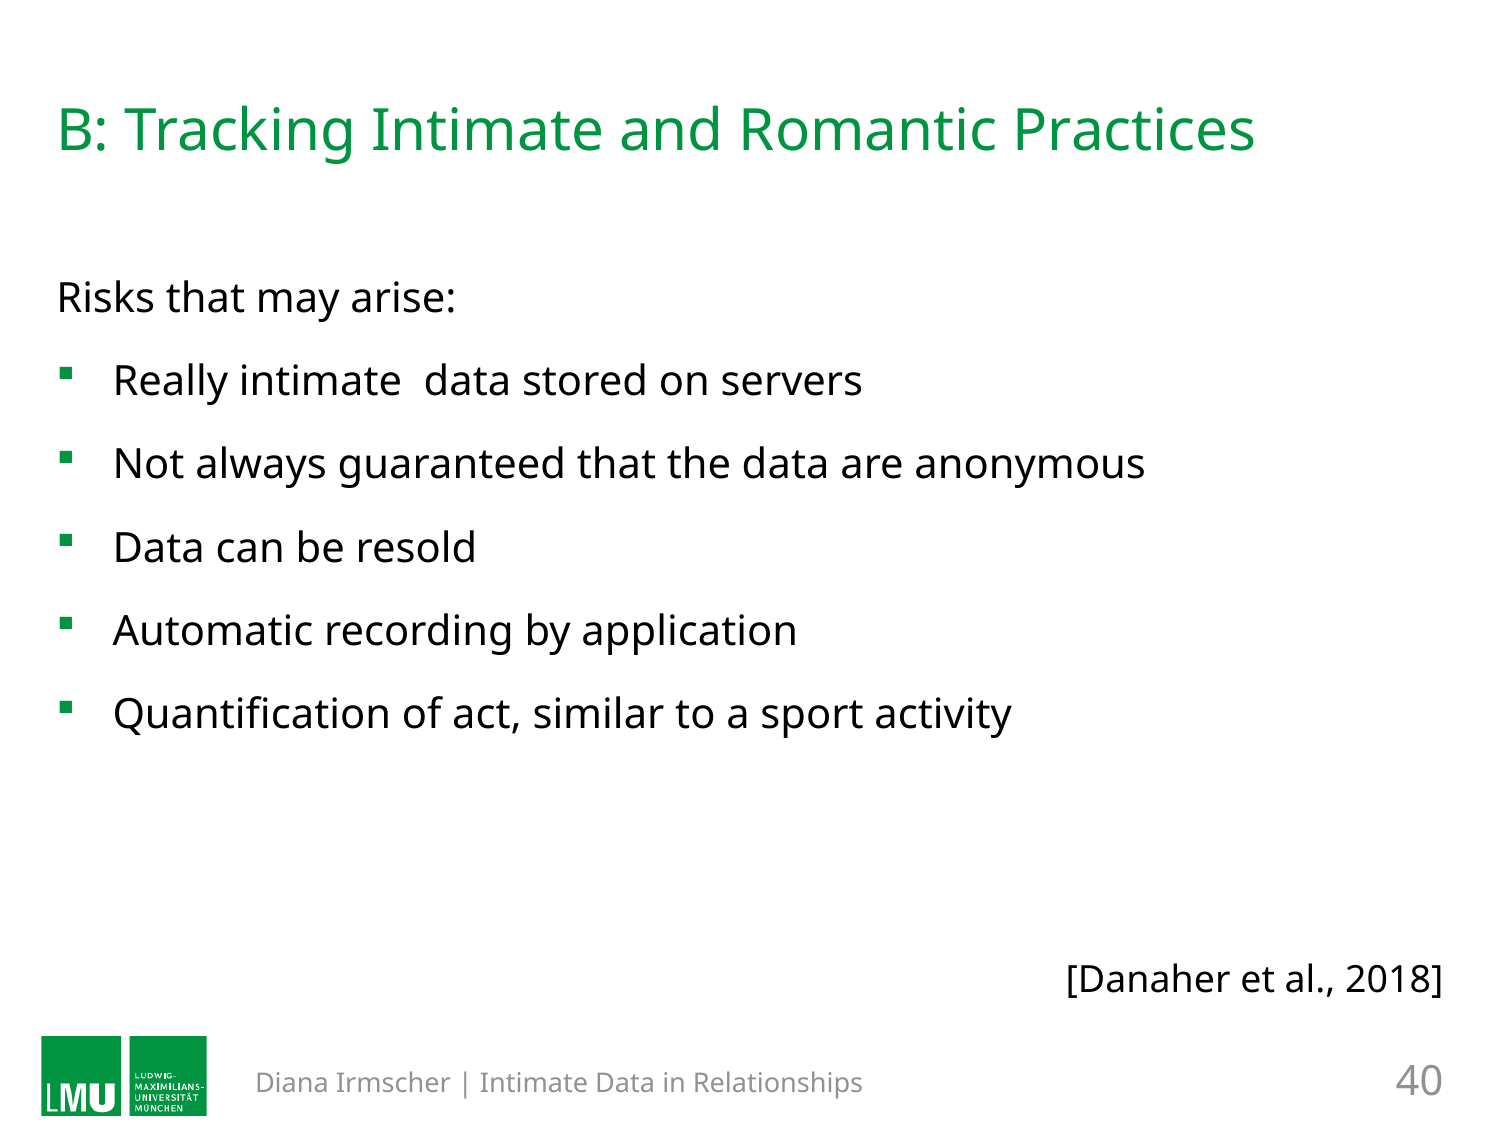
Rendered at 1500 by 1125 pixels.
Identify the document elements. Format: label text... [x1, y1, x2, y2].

title B: Tracking Intimate and Romantic Practices [41, 37, 1459, 217]
footer Diana Irmscher | Intimate Data in Relationships [240, 1046, 963, 1117]
list [Danaher et al., 2018] [41, 947, 1459, 1007]
slide_number <number> [1014, 1046, 1459, 1117]
list Risks that may arise: Really intimate data stored on servers Not always guaranteed that the data are anonymous Data can be resold Automatic recording by application Quantification of act, similar to a sport activity [41, 263, 1459, 947]
